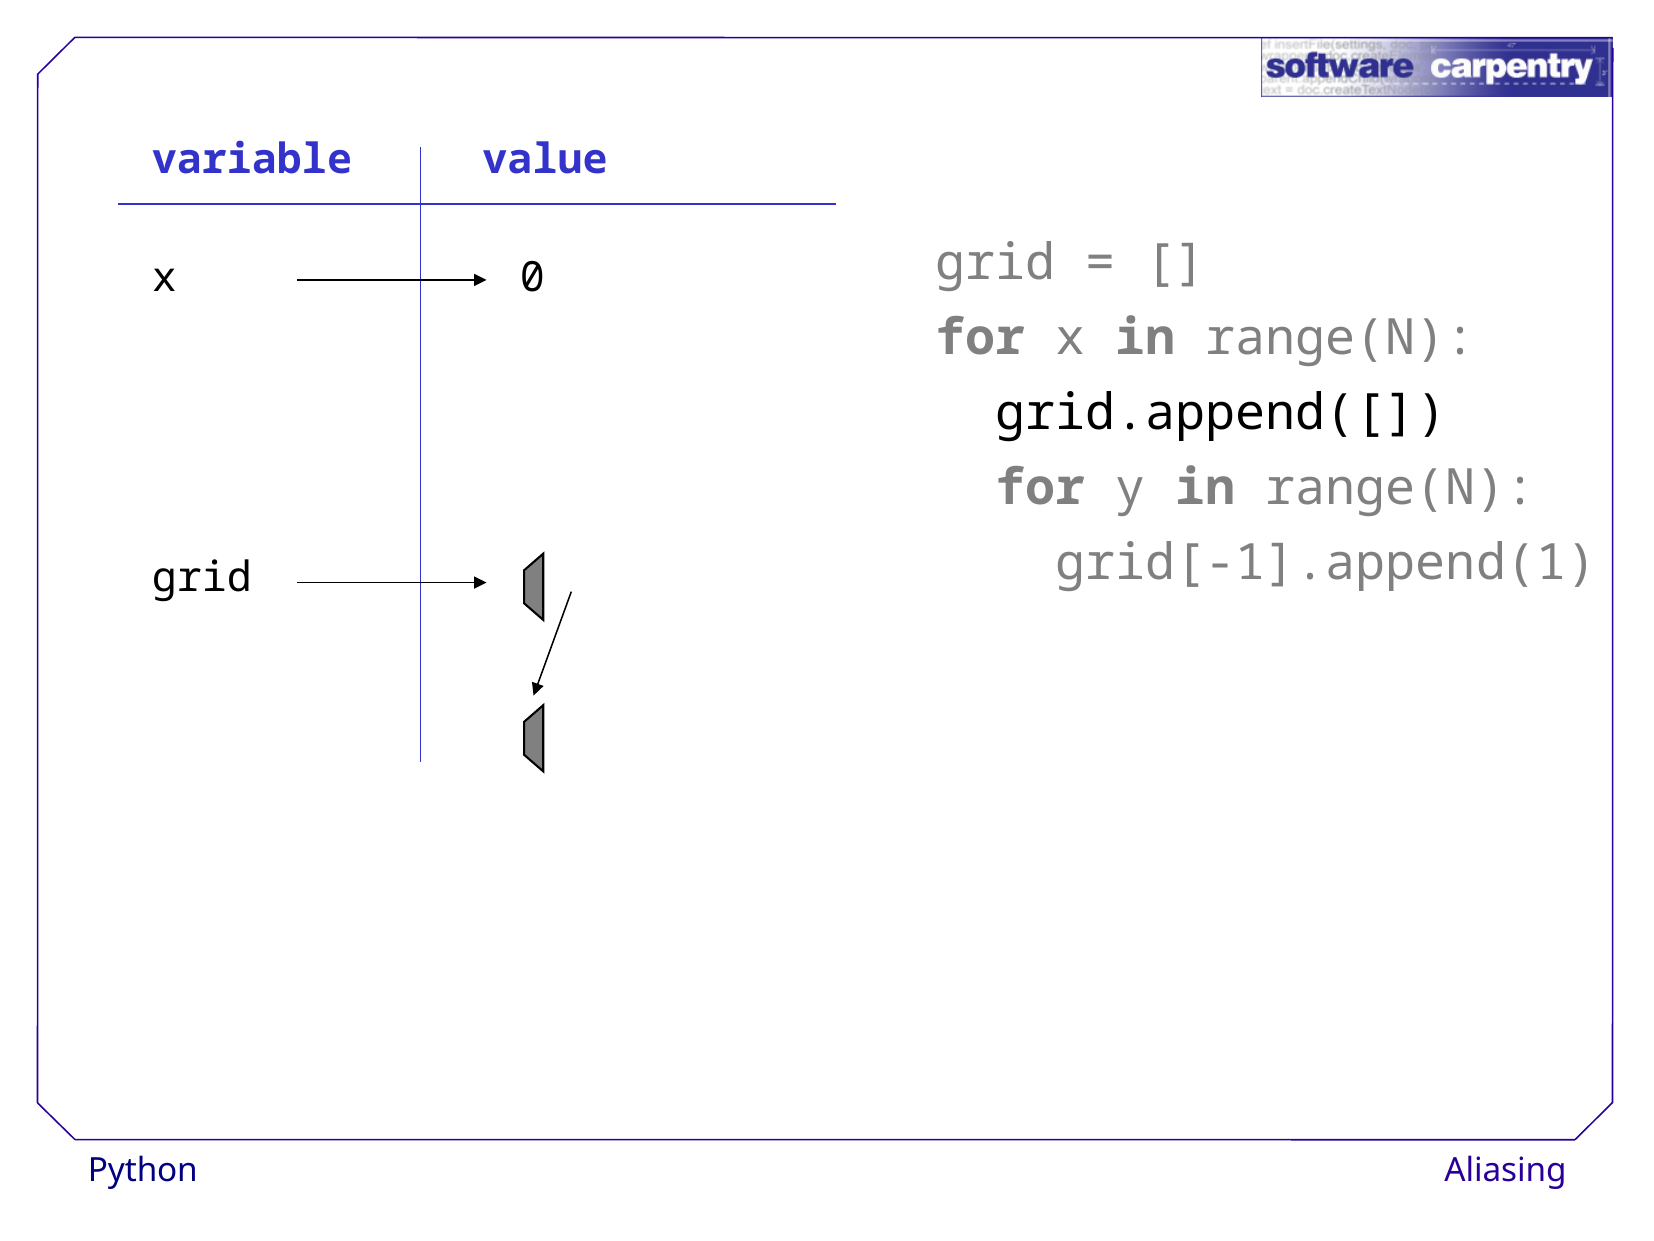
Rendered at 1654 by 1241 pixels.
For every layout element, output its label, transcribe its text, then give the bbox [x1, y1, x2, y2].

text_box x grid [137, 242, 402, 762]
text_box 0 [505, 242, 770, 470]
text_box value [467, 128, 733, 205]
text_box grid = [] for x in range(N): grid.append([]) for y in range(N): grid[-1].append(1) [921, 206, 1517, 696]
picture [1261, 39, 1613, 97]
text_box [524, 705, 544, 772]
text_box [524, 553, 544, 620]
table_header [544, 554, 609, 620]
text_box variable [137, 128, 402, 205]
